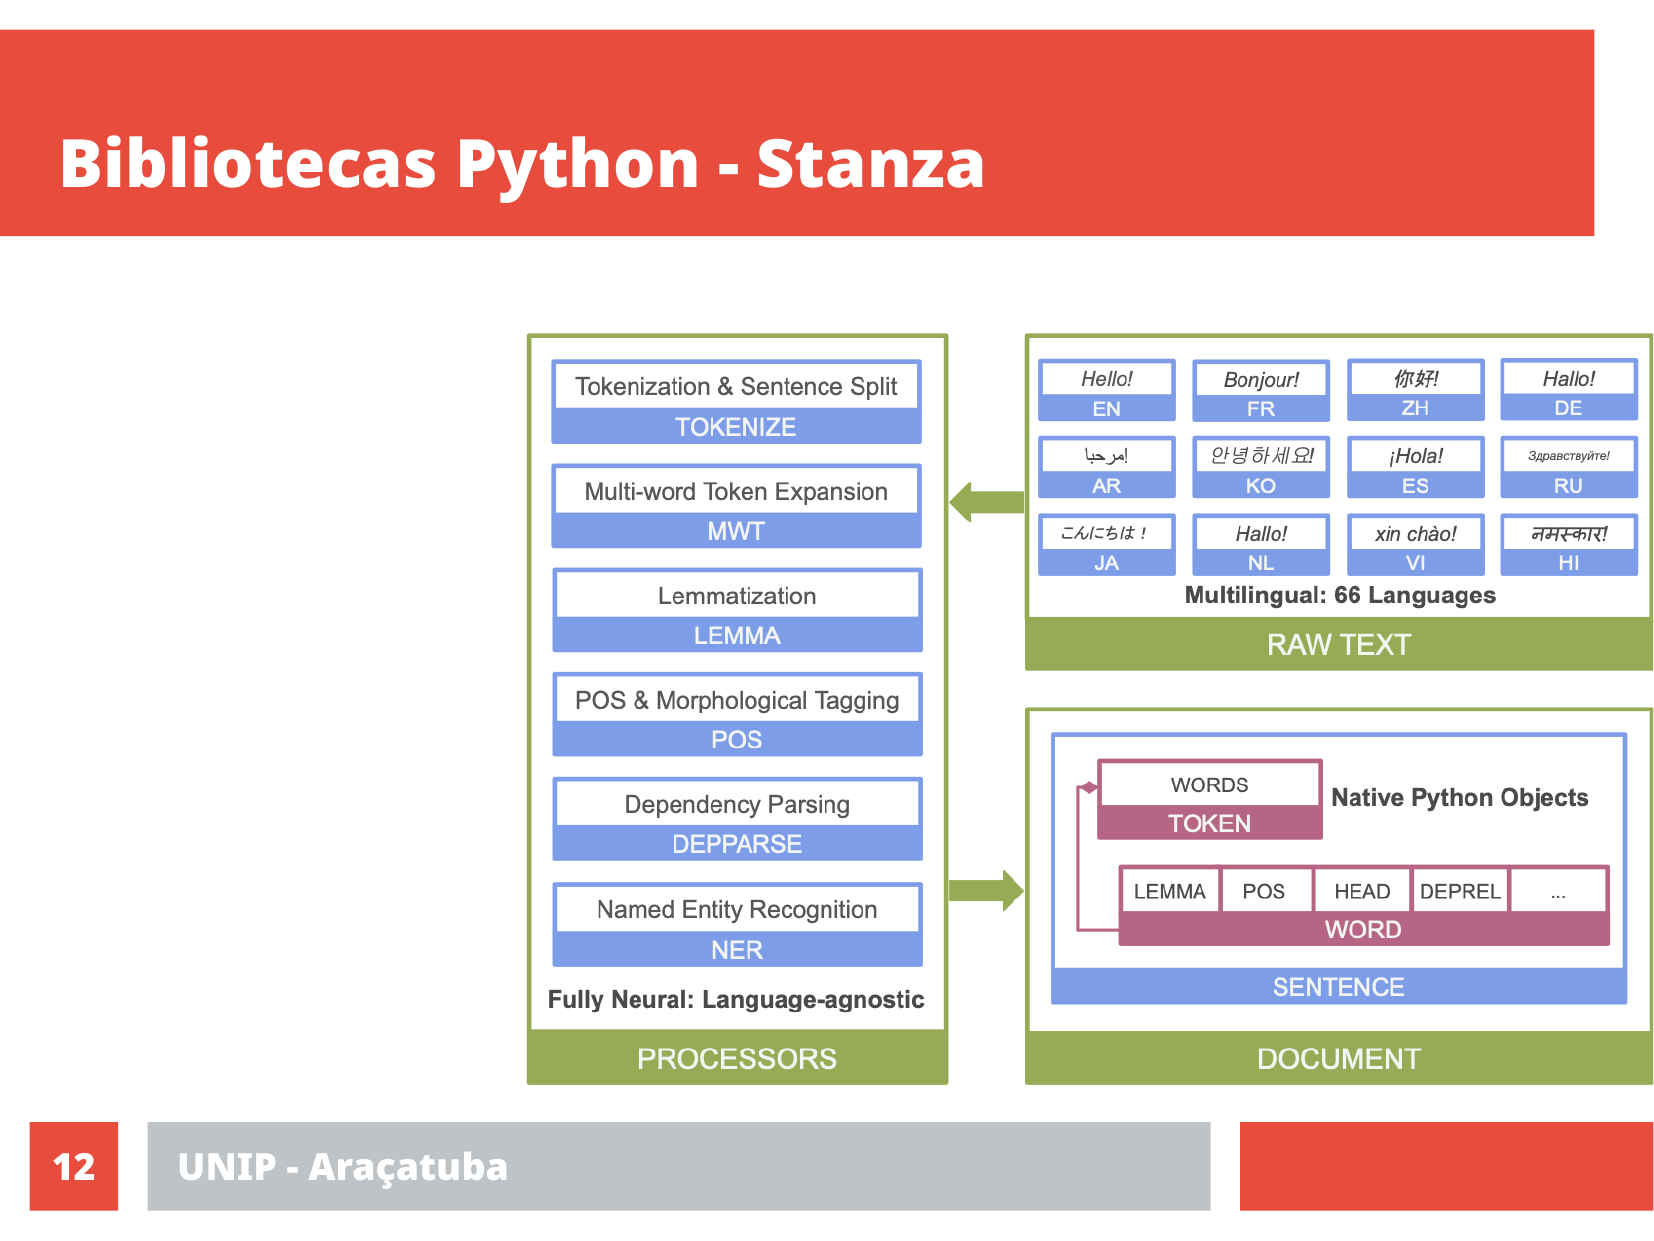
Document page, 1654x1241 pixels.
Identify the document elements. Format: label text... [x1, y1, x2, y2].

picture [524, 332, 1654, 1087]
title Bibliotecas Python - Stanza [59, 59, 1595, 207]
